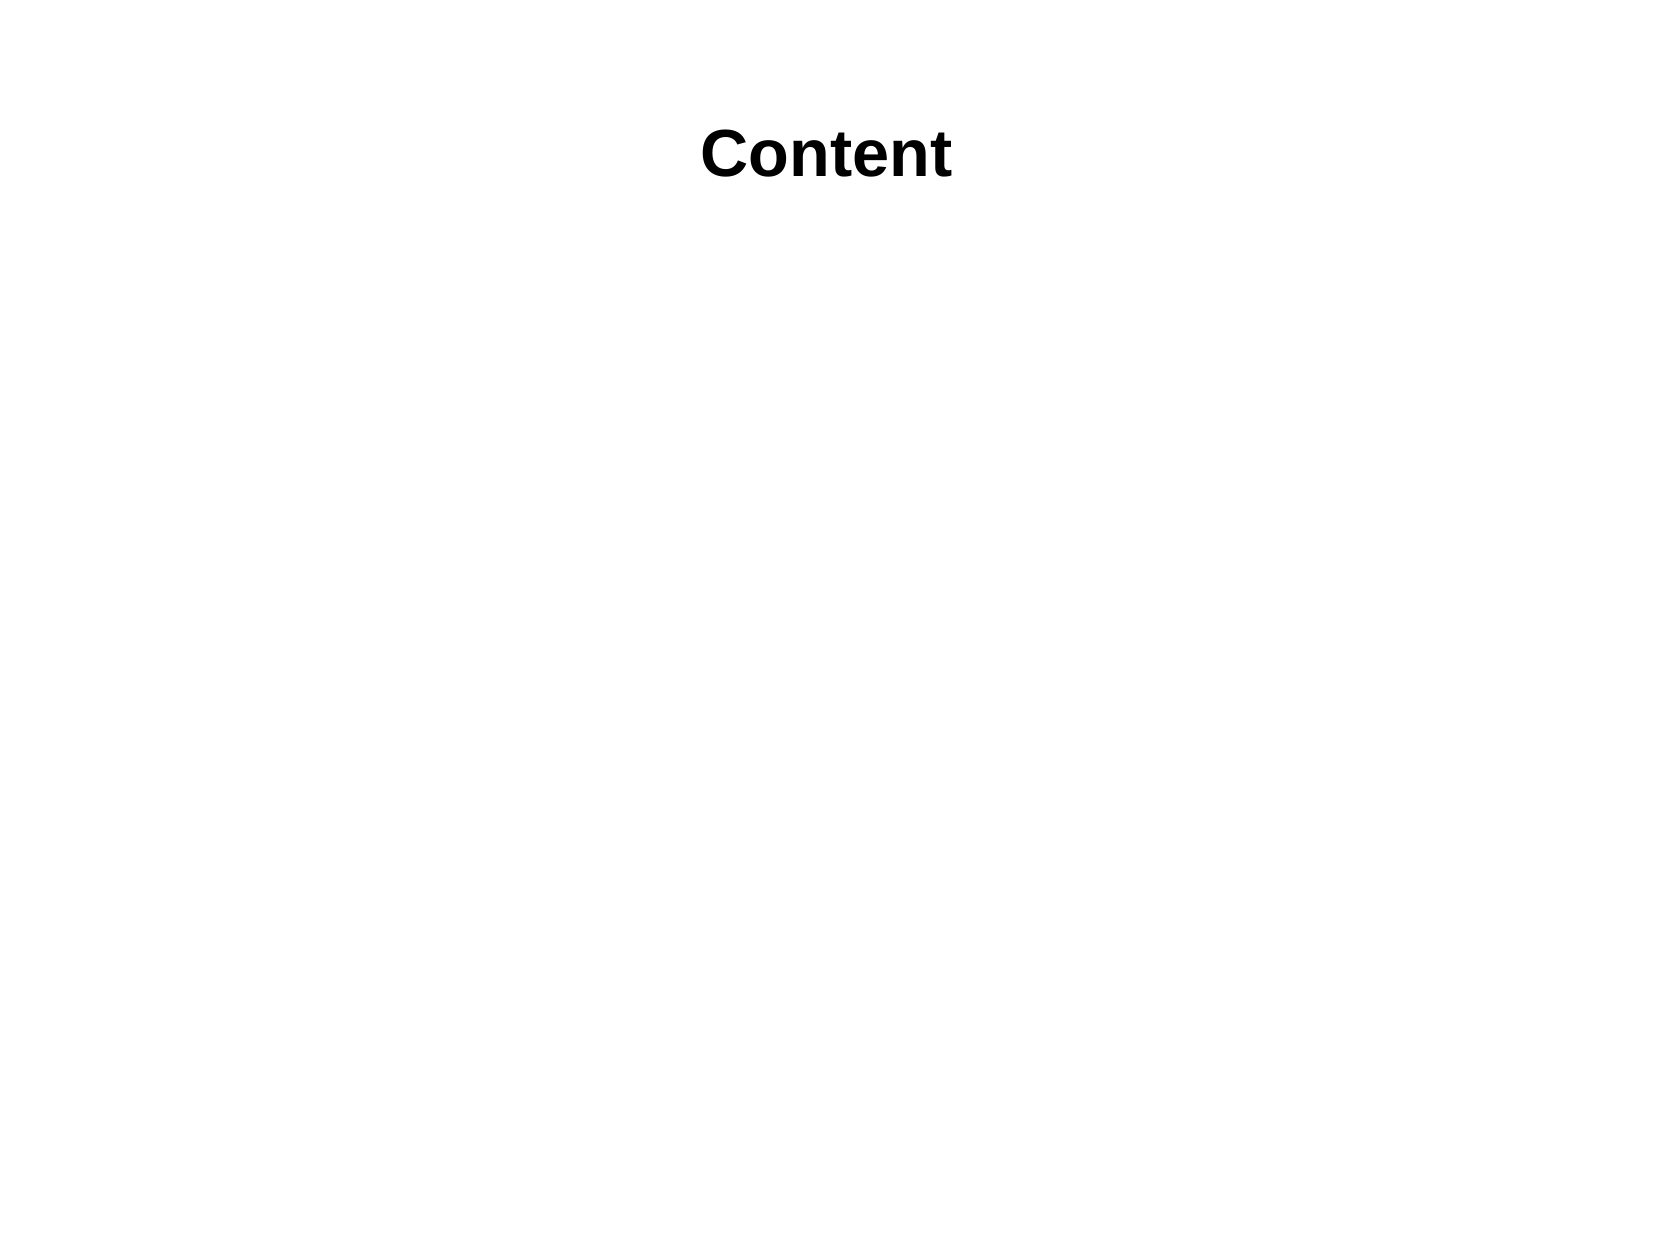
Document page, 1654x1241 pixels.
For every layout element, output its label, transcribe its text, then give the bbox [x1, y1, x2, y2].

title Content [82, 49, 1571, 257]
